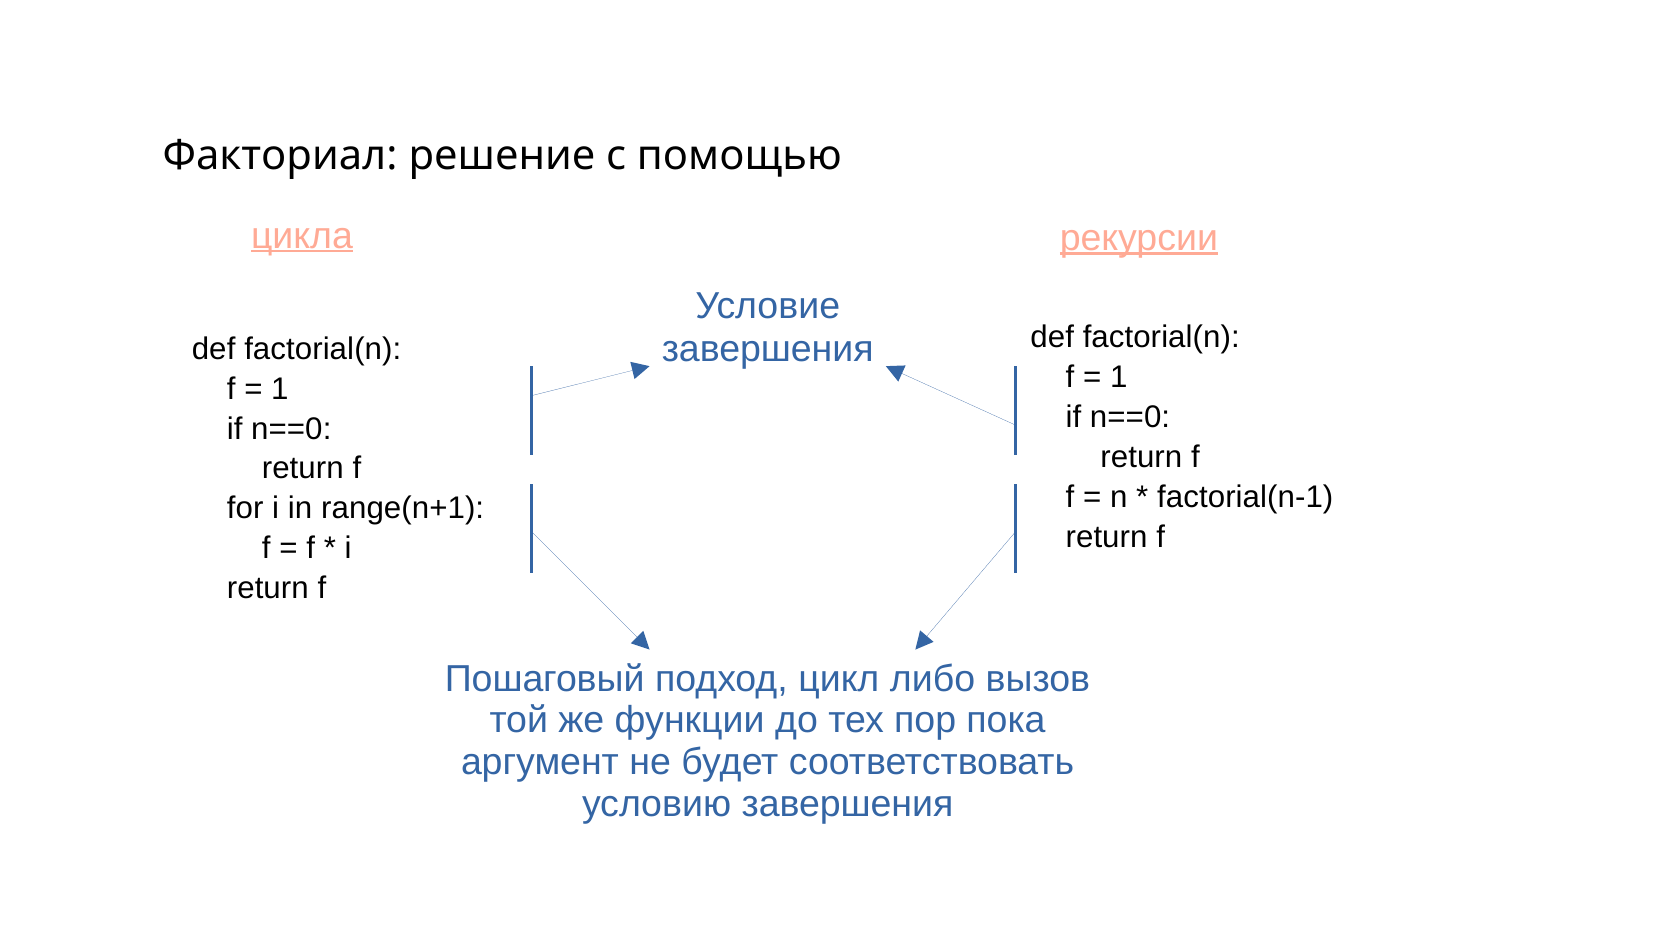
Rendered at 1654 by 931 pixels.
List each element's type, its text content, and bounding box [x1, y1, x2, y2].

text_box Факториал: решение с помощью [147, 88, 1595, 207]
text_box Условие завершения [620, 277, 916, 396]
text_box Пошаговый подход, цикл либо вызов той же функции до тех пор пока аргумент не будет соответствовать условию завершения [413, 649, 1123, 845]
text_box def factorial(n): f = 1 if n==0: return f f = n * factorial(n-1) return f [1015, 307, 1548, 691]
text_box def factorial(n): f = 1 if n==0: return f for i in range(n+1): f = f * i return f [177, 318, 502, 703]
text_box цикла [236, 206, 384, 264]
text_box рекурсии [1045, 208, 1341, 266]
